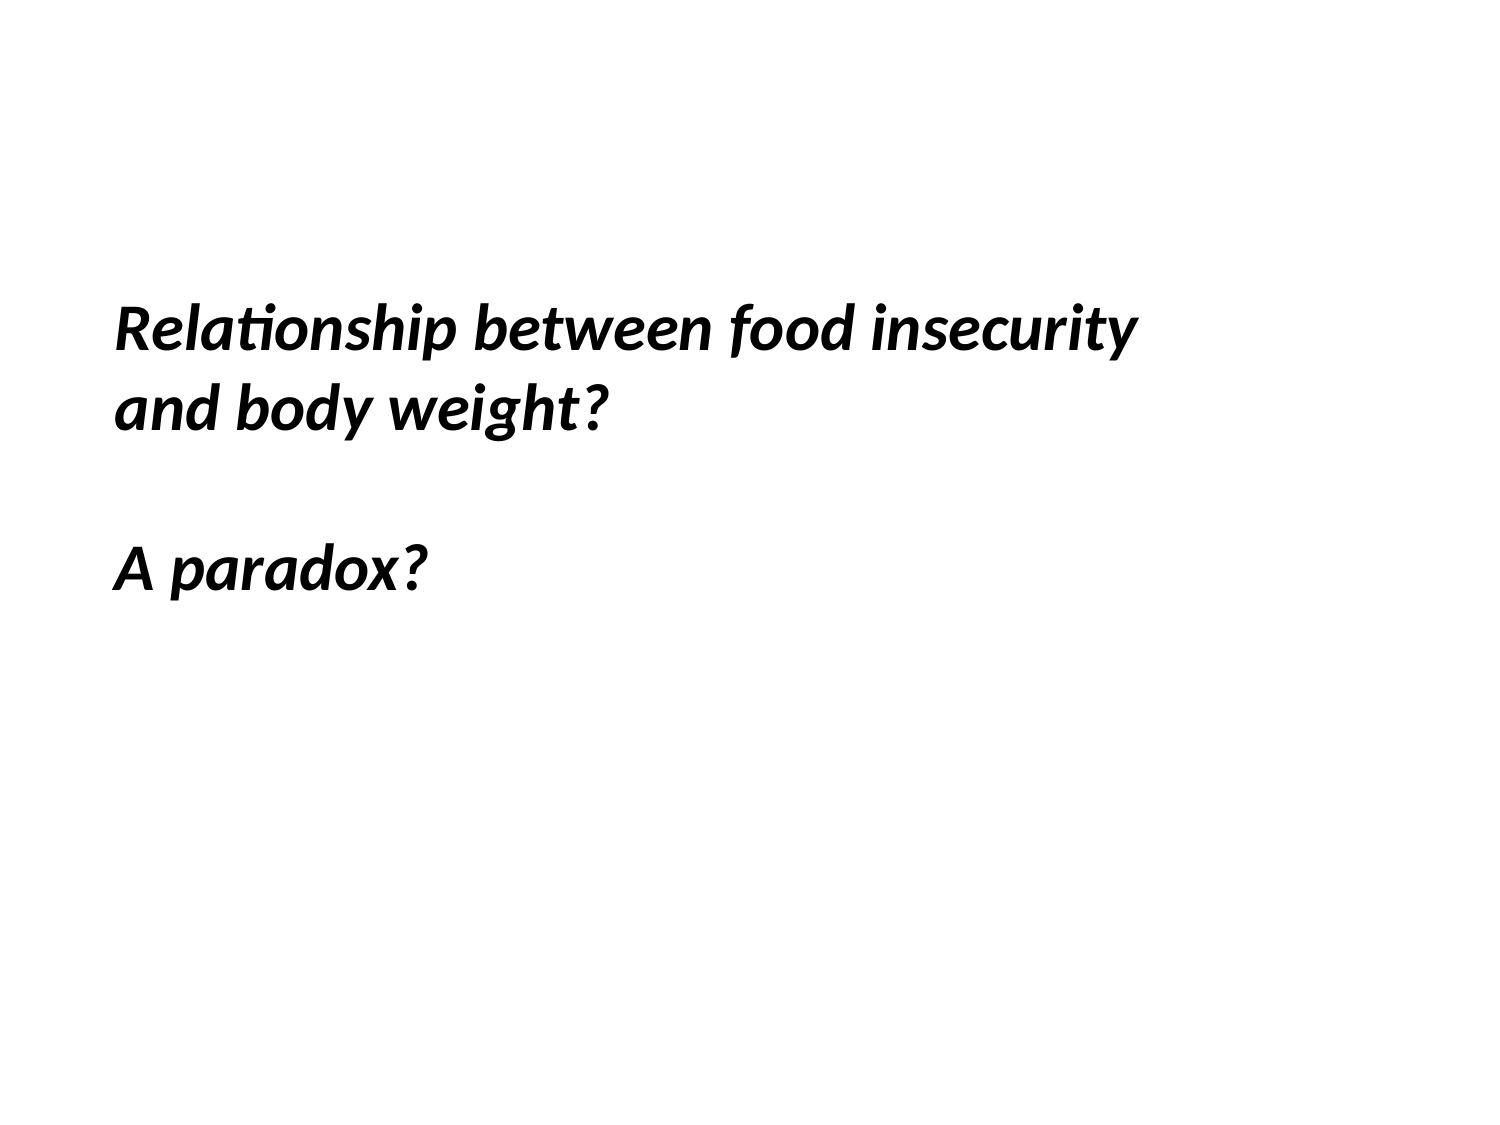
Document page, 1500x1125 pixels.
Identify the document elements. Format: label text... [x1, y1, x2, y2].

title Relationship between food insecurity and body weight? A paradox? [99, 249, 1450, 638]
